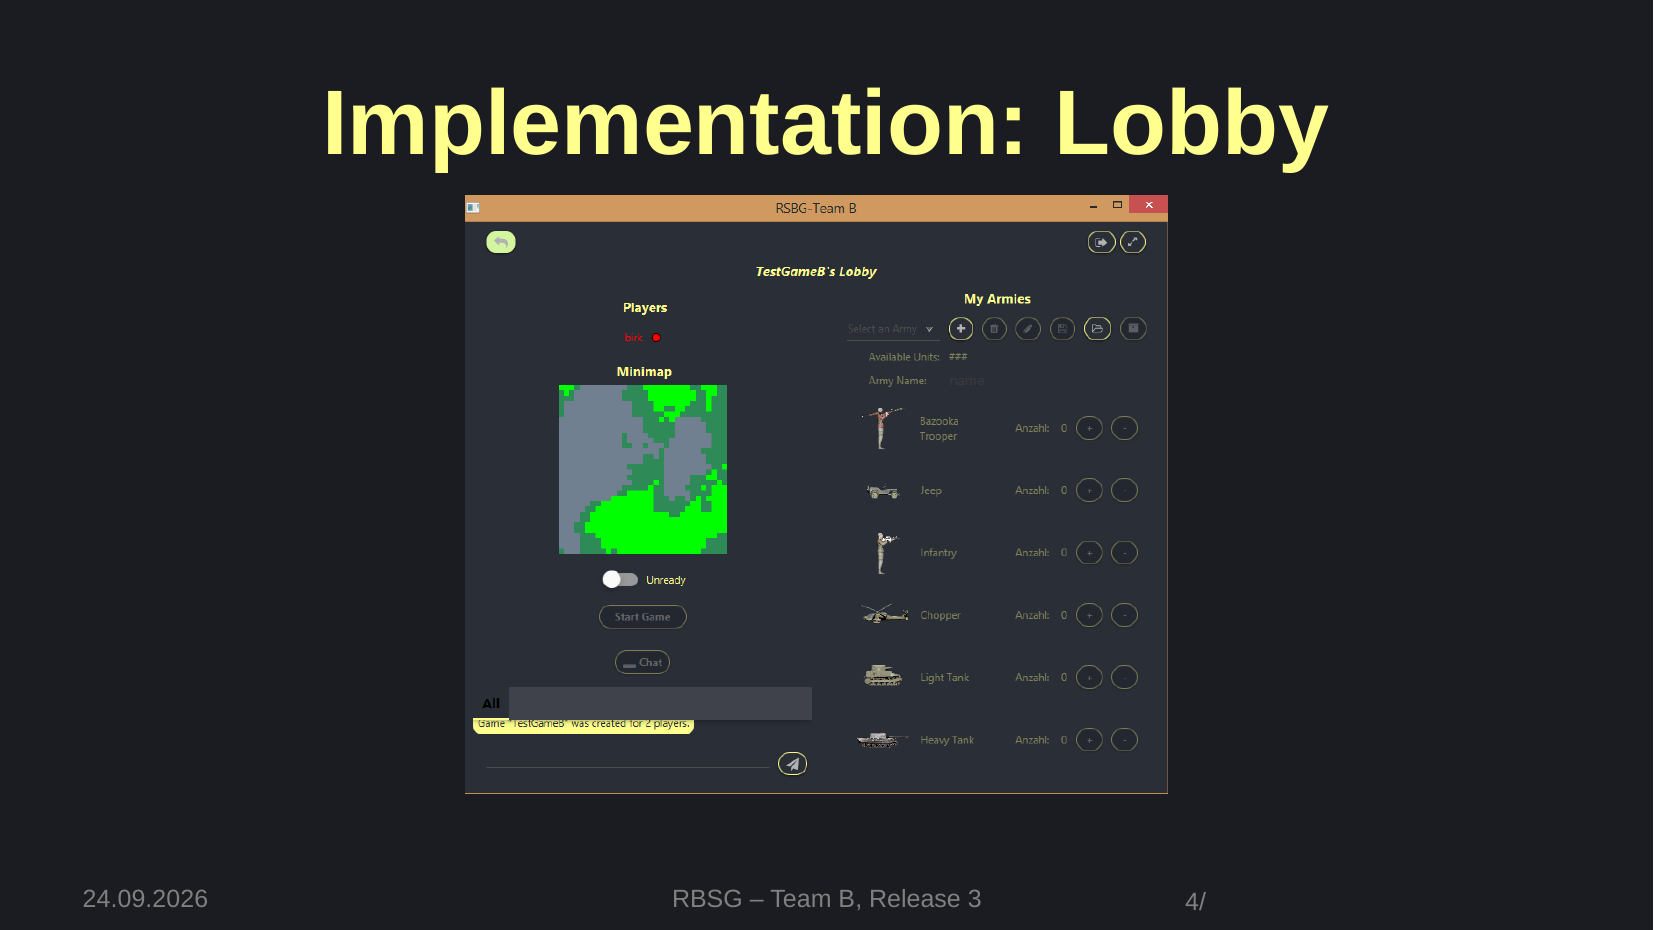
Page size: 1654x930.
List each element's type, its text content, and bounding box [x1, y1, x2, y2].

picture [465, 195, 1168, 794]
text_box RBSG – Team B, Release 3 [565, 882, 1090, 912]
title Implementation: Lobby [82, 61, 1571, 173]
text_box 13.08.2019 [82, 882, 468, 912]
text_box / [1185, 885, 1571, 912]
